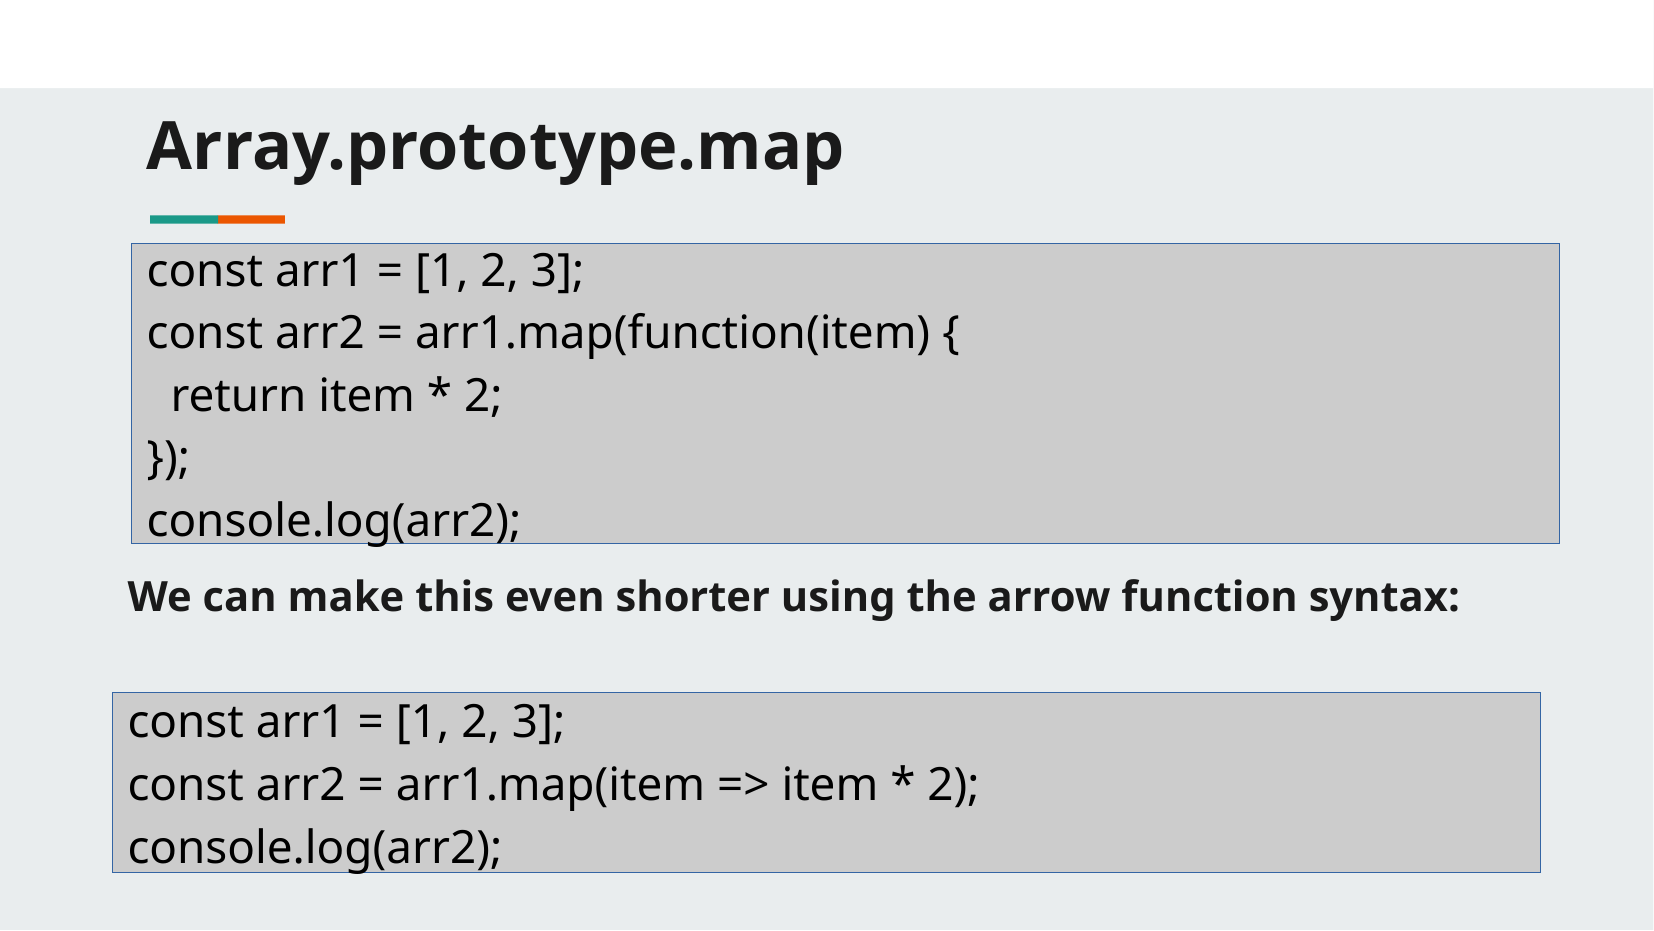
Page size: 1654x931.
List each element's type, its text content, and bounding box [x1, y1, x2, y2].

text_box const arr1 = [1, 2, 3]; const arr2 = arr1.map(function(item) { return item * 2; }); console.log(arr2); [131, 243, 1560, 544]
title We can make this even shorter using the arrow function syntax: [112, 555, 1621, 663]
text_box const arr1 = [1, 2, 3]; const arr2 = arr1.map(item => item * 2); console.log(arr2); [112, 692, 1541, 873]
title Array.prototype.map [131, 87, 1640, 196]
